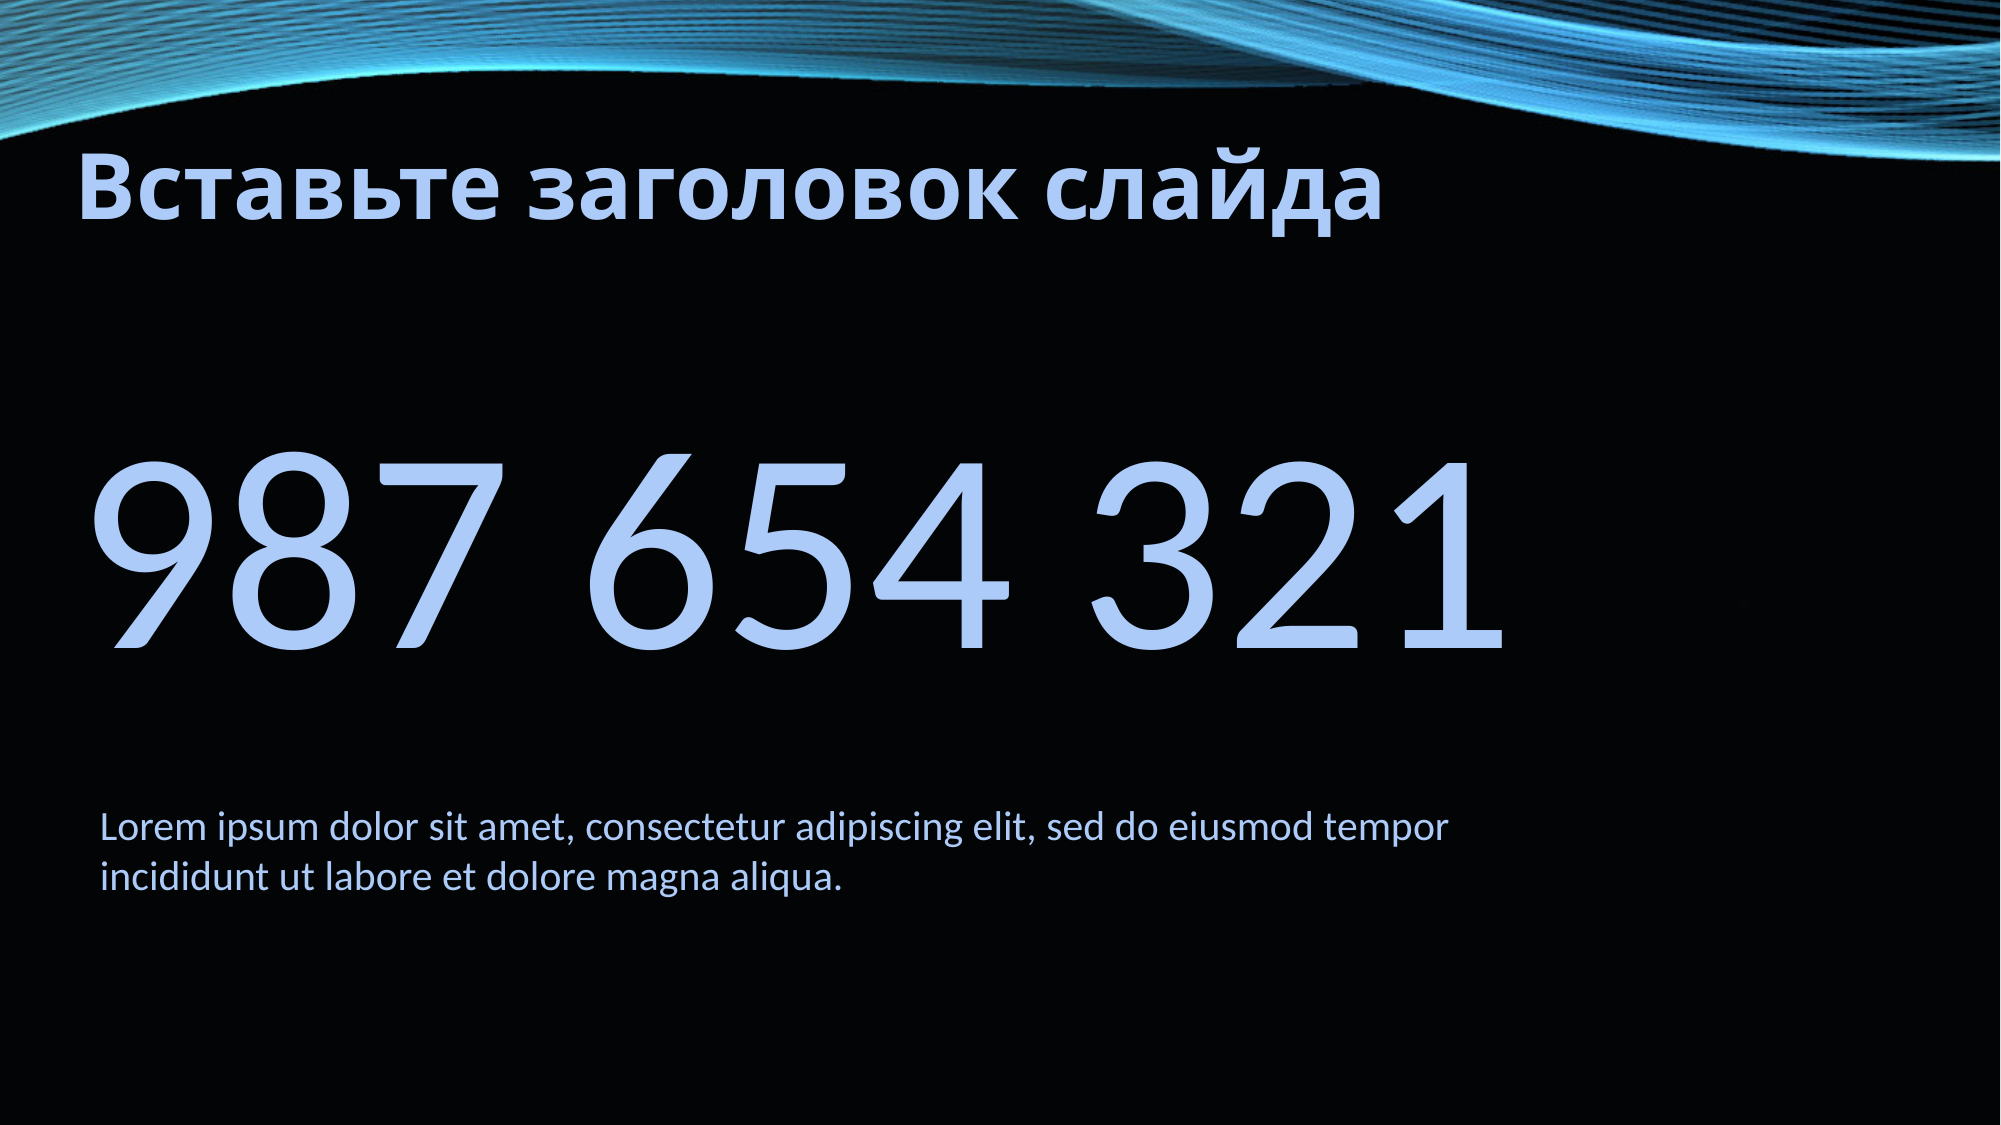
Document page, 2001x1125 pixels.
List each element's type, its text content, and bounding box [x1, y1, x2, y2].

picture [0, 0, 2001, 1125]
text_box 987 654 321 [0, 392, 1660, 733]
title Вставьте заголовок слайда [59, 81, 1916, 299]
text_box Lorem ipsum dolor sit amet, consectetur adipiscing elit, sed do eiusmod tempor incididunt ut labore et dolore magna aliqua. [85, 791, 1509, 907]
